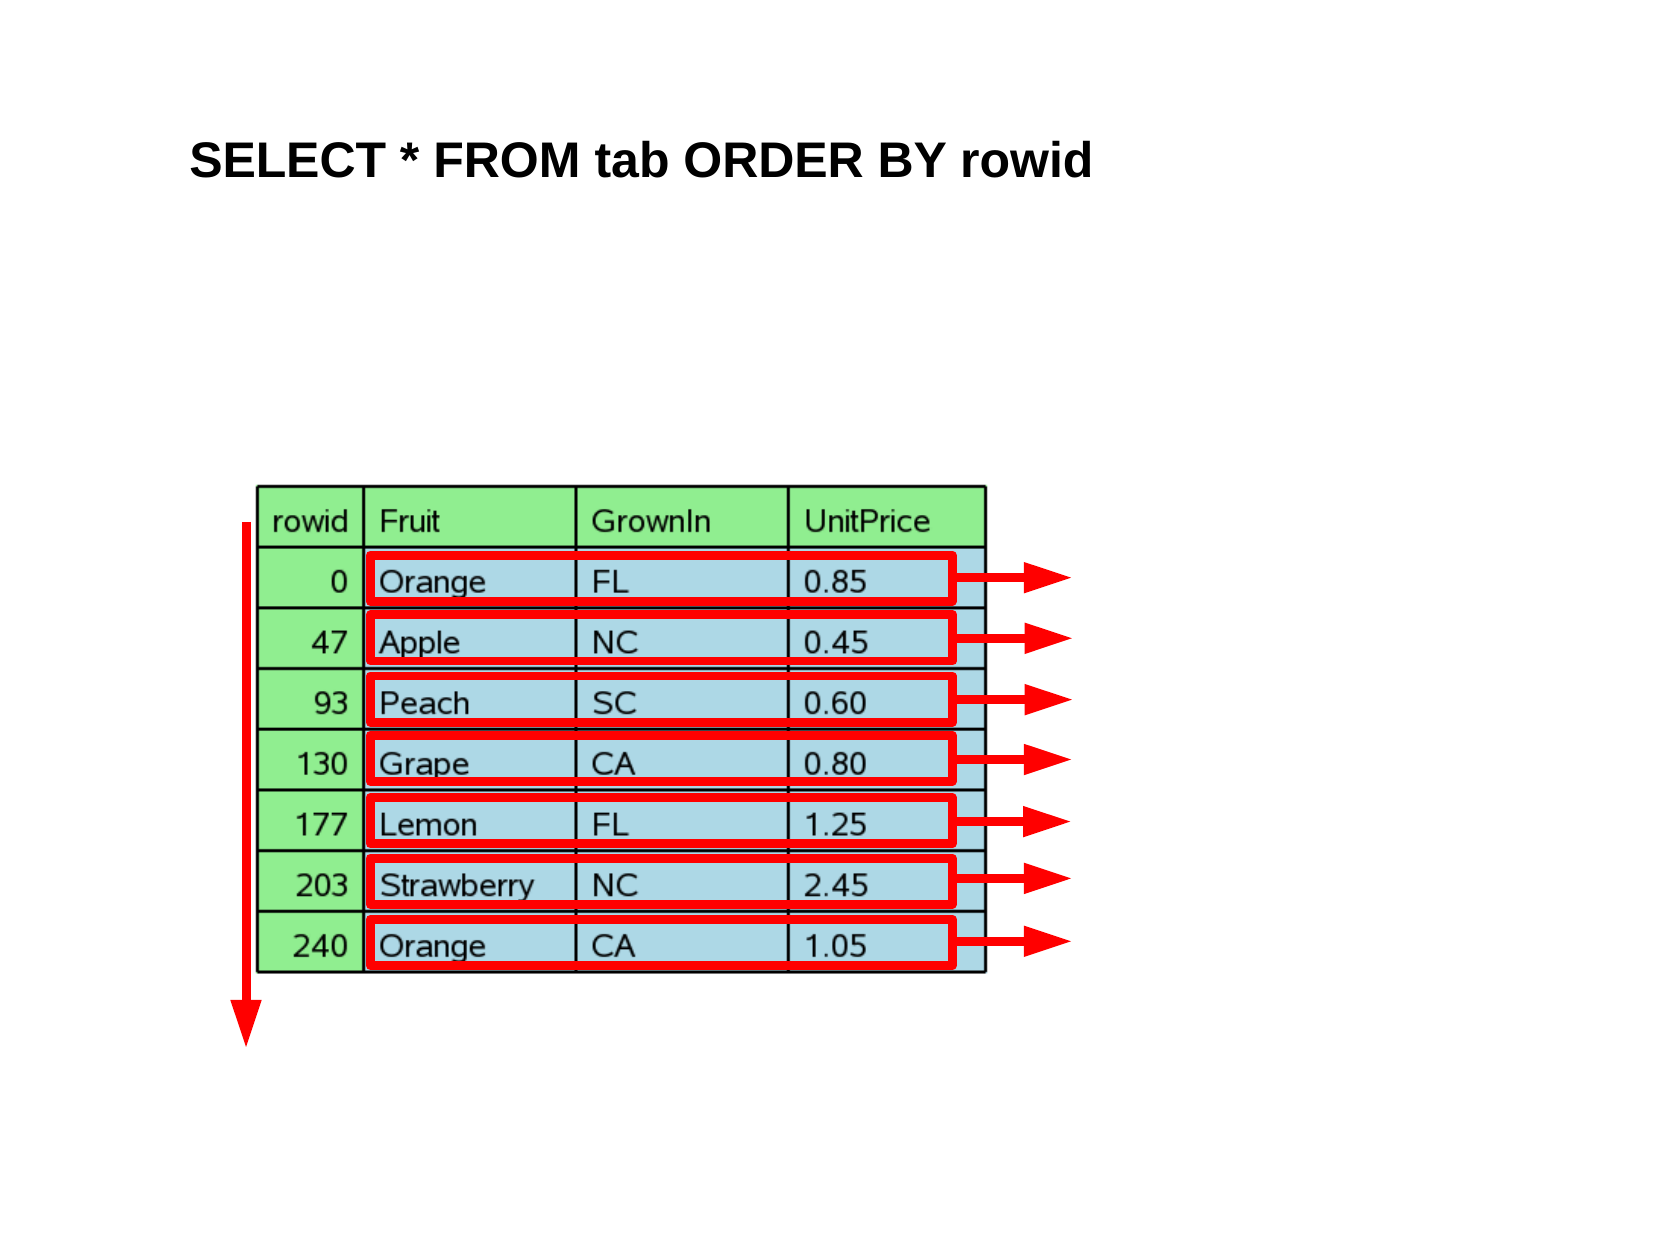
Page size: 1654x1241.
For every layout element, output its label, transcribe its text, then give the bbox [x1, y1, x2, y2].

picture [375, 740, 948, 777]
text_box SELECT * FROM tab ORDER BY rowid [174, 124, 1110, 197]
picture [375, 924, 948, 961]
picture [375, 680, 948, 718]
picture [375, 802, 948, 839]
picture [375, 863, 948, 900]
picture [375, 619, 948, 657]
picture [241, 470, 1001, 989]
picture [375, 560, 948, 597]
